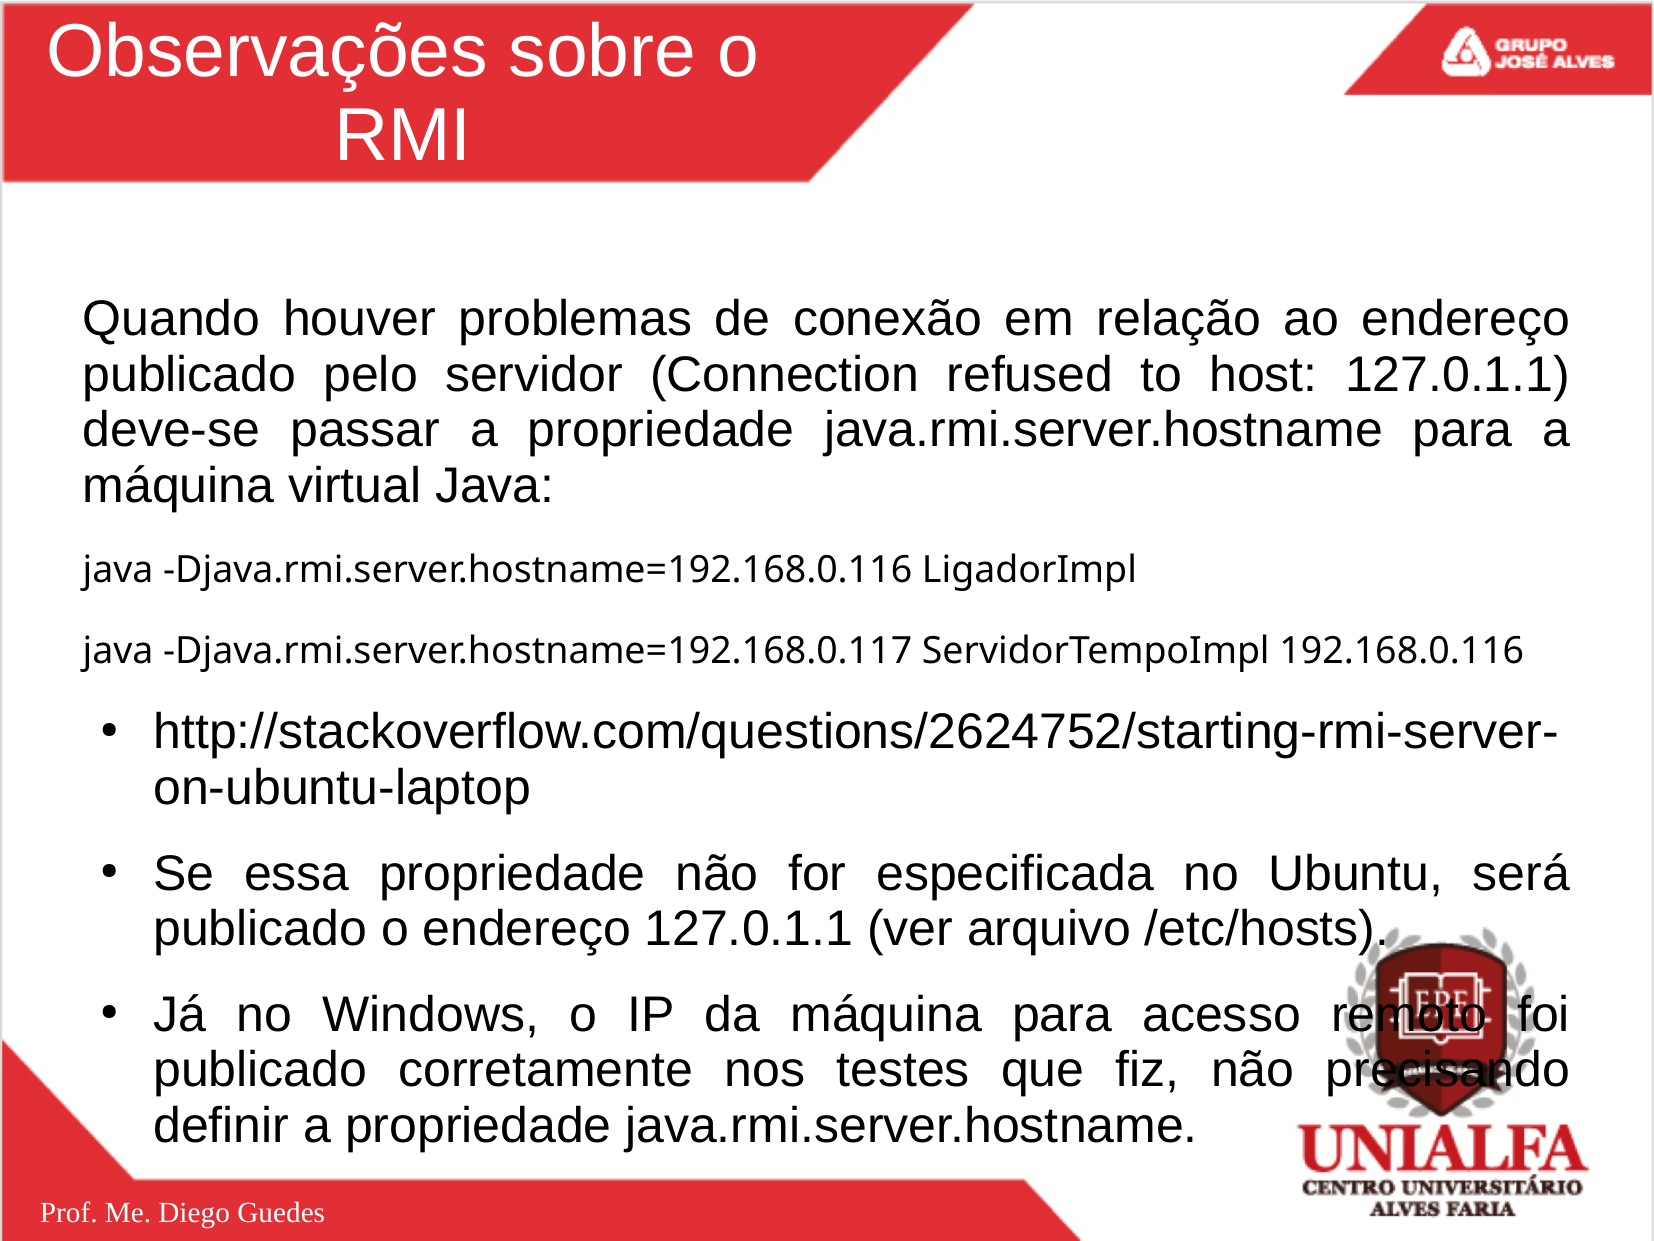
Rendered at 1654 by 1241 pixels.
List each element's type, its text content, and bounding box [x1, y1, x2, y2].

list Quando houver problemas de conexão em relação ao endereço publicado pelo servidor (Connection refused to host: 127.0.1.1) deve-se passar a propriedade java.rmi.server.hostname para a máquina virtual Java: java -Djava.rmi.server.hostname=192.168.0.116 LigadorImpl java -Djava.rmi.server.hostname=192.168.0.117 ServidorTempoImpl 192.168.0.116 http://stackoverflow.com/questions/2624752/starting-rmi-server-on-ubuntu-laptop Se essa propriedade não for especificada no Ubuntu, será publicado o endereço 127.0.1.1 (ver arquivo /etc/hosts). Já no Windows, o IP da máquina para acesso remoto foi publicado corretamente nos testes que fiz, não precisando definir a propriedade java.rmi.server.hostname. [82, 290, 1571, 1241]
picture [0, 0, 1654, 1241]
title Observações sobre o RMI [6, 8, 799, 176]
